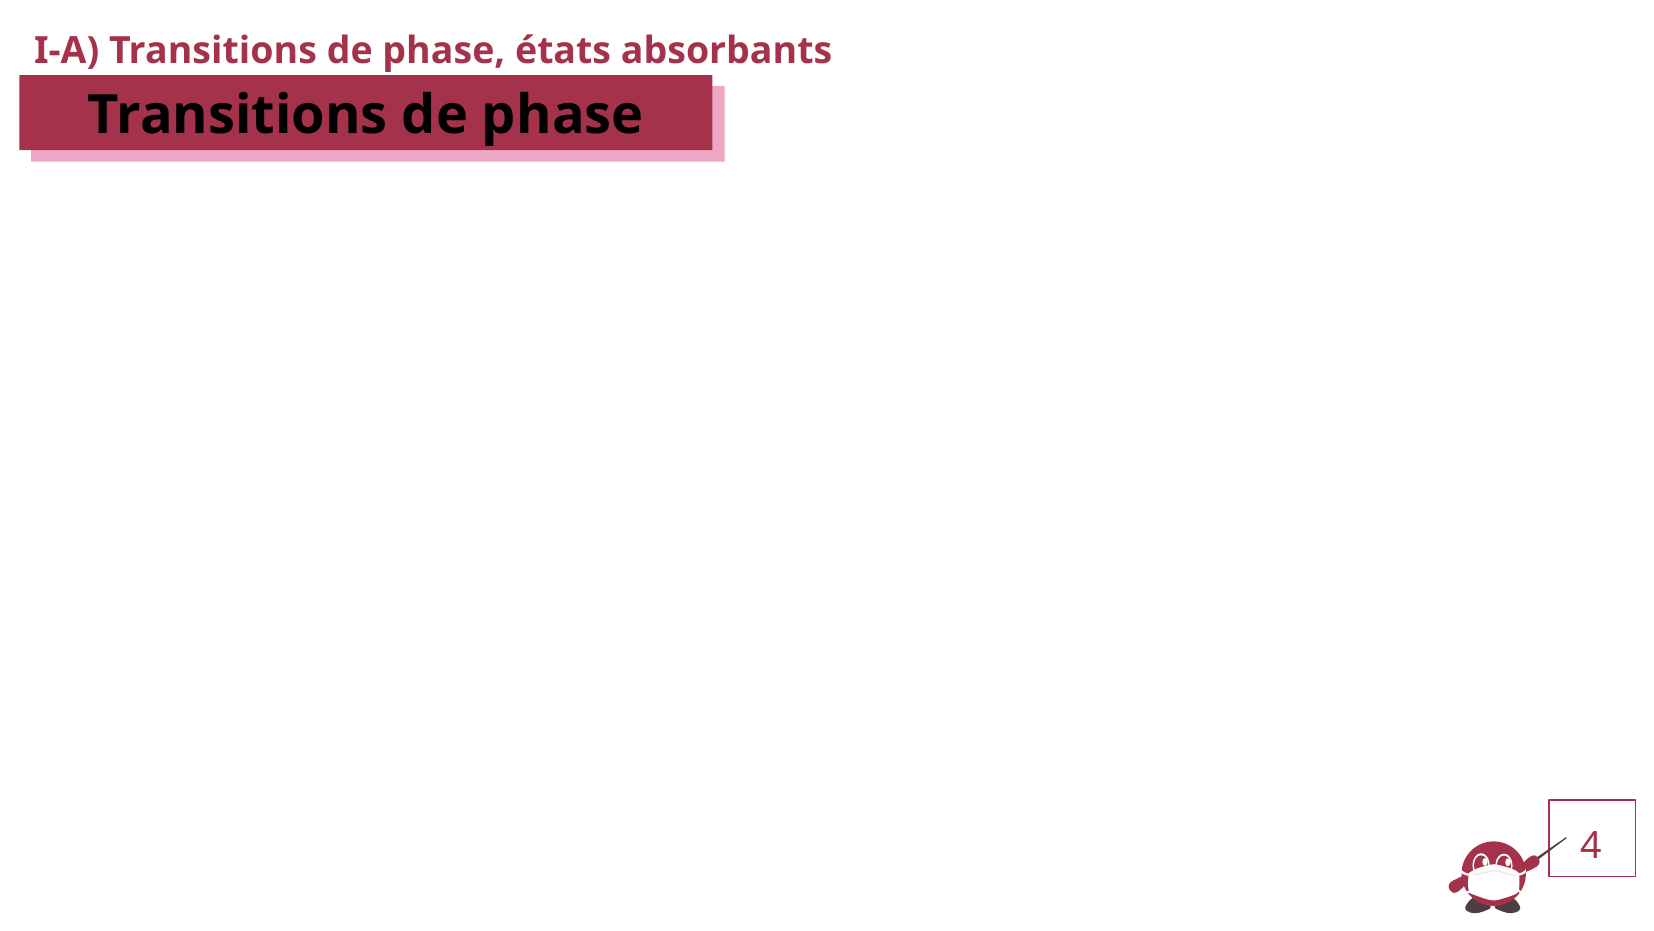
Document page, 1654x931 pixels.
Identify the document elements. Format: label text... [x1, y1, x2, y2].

text_box Transitions de phase [19, 76, 713, 151]
picture [1448, 799, 1637, 914]
text_box I-A) Transitions de phase, états absorbants [19, 16, 776, 76]
text_box <number> [1555, 811, 1627, 887]
